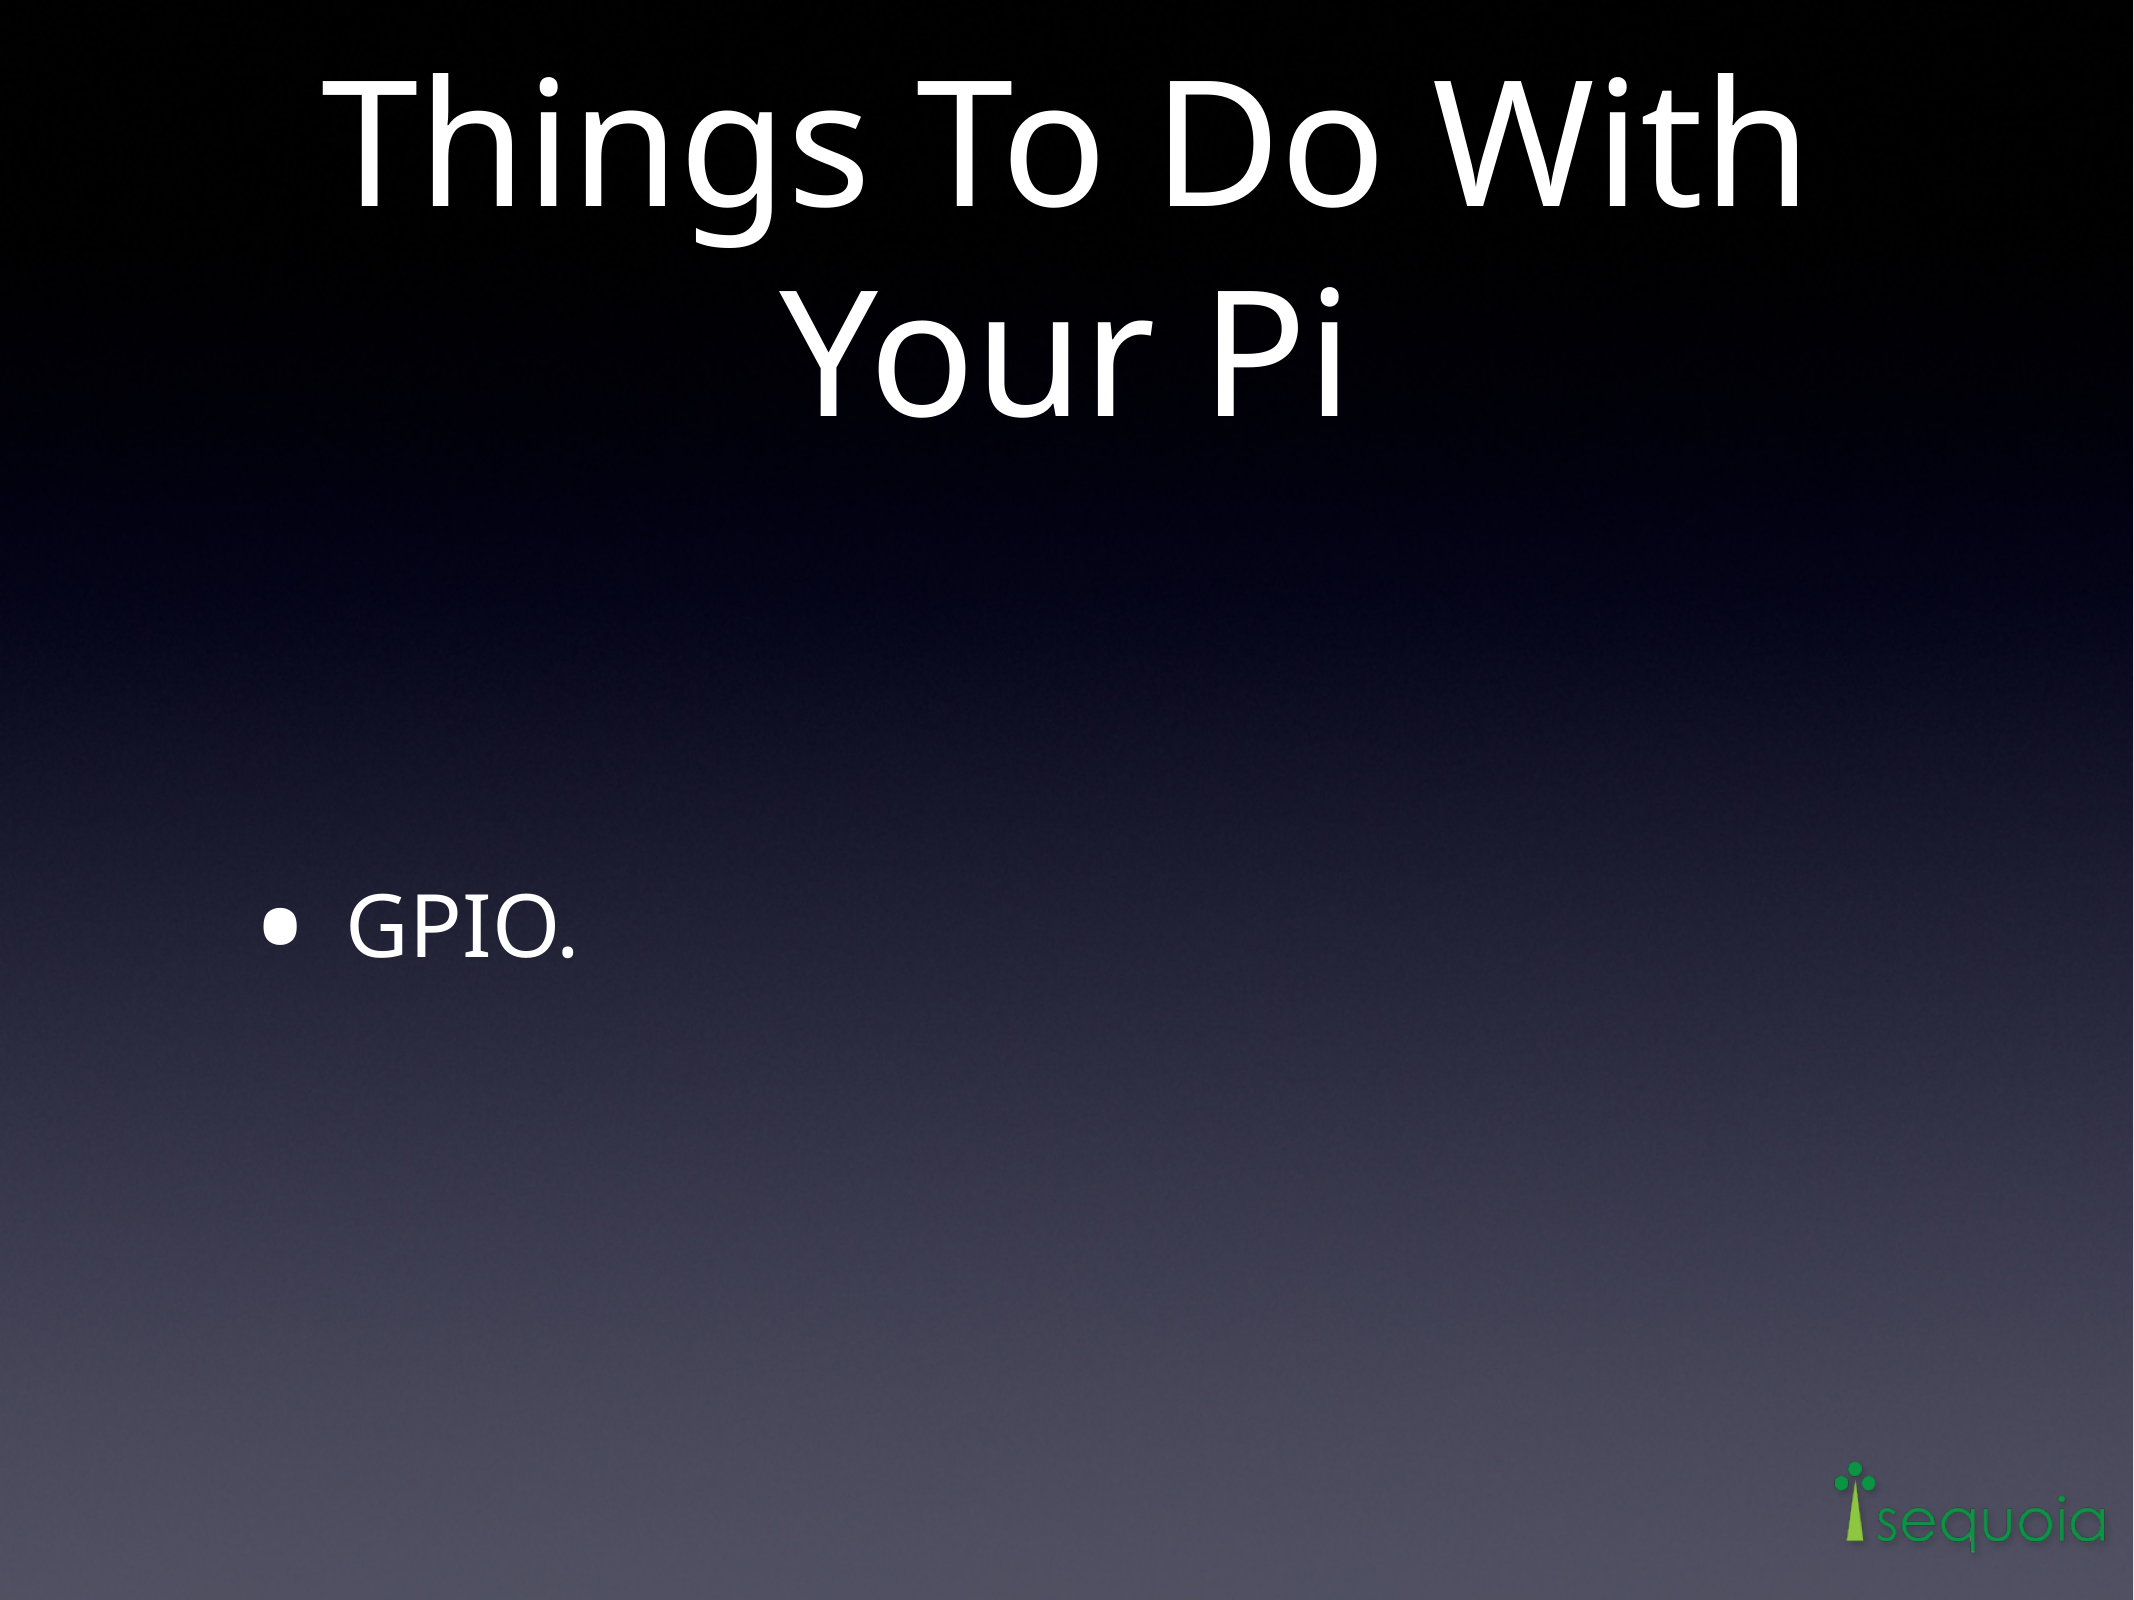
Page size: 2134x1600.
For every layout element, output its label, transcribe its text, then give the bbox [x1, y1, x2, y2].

subtitle GPIO. [208, 454, 1925, 1392]
title Things To Do With Your Pi [208, 23, 1925, 454]
picture [0, 0, 2134, 1600]
